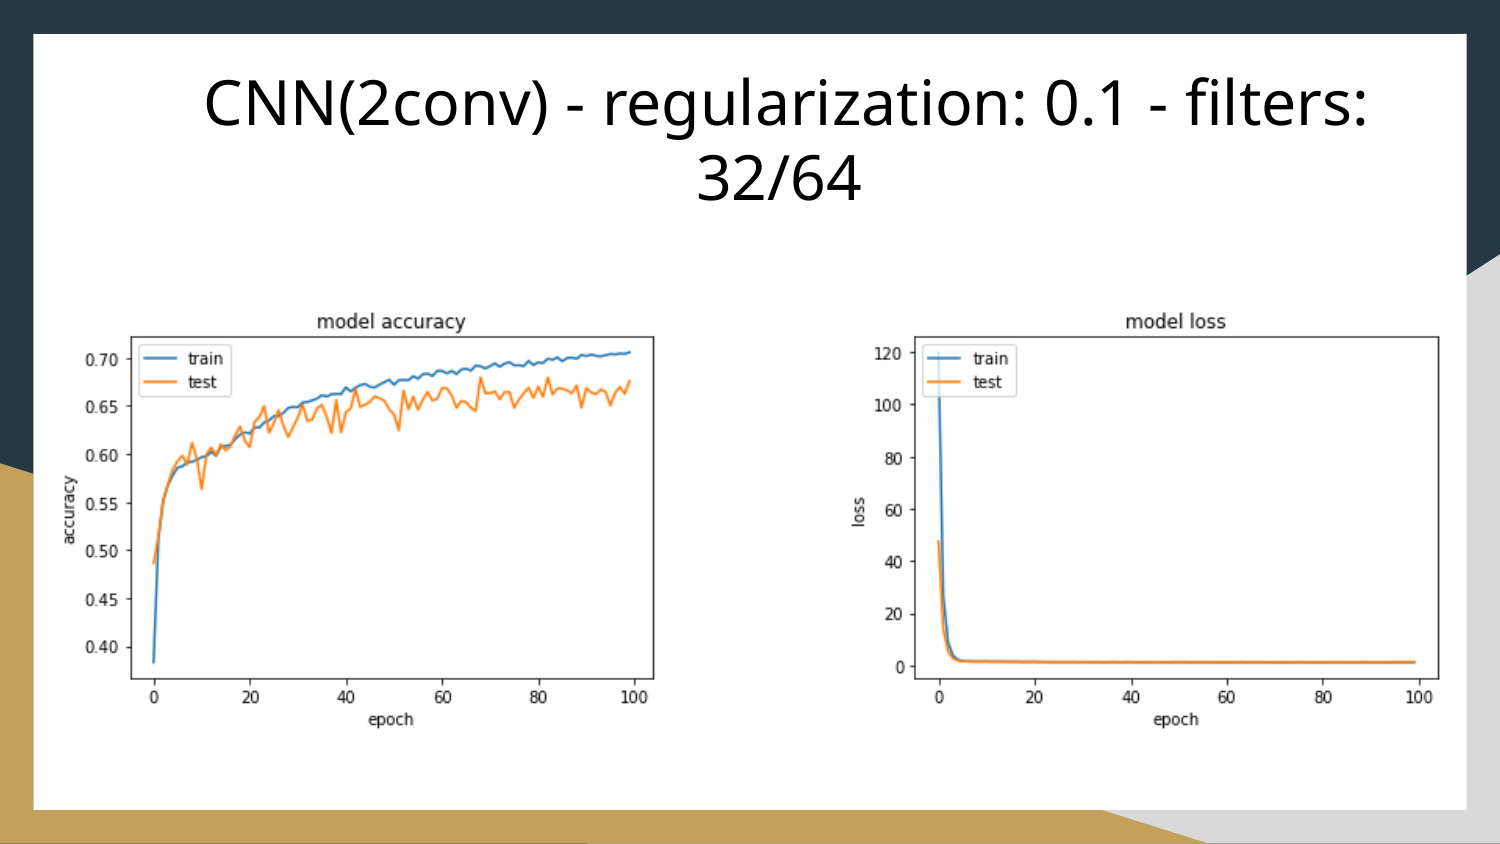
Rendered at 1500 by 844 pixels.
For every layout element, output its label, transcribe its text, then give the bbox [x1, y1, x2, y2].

picture [51, 302, 664, 738]
picture [841, 302, 1449, 738]
title CNN(2conv) - regularization: 0.1 - filters: 32/64 [51, 48, 1449, 283]
